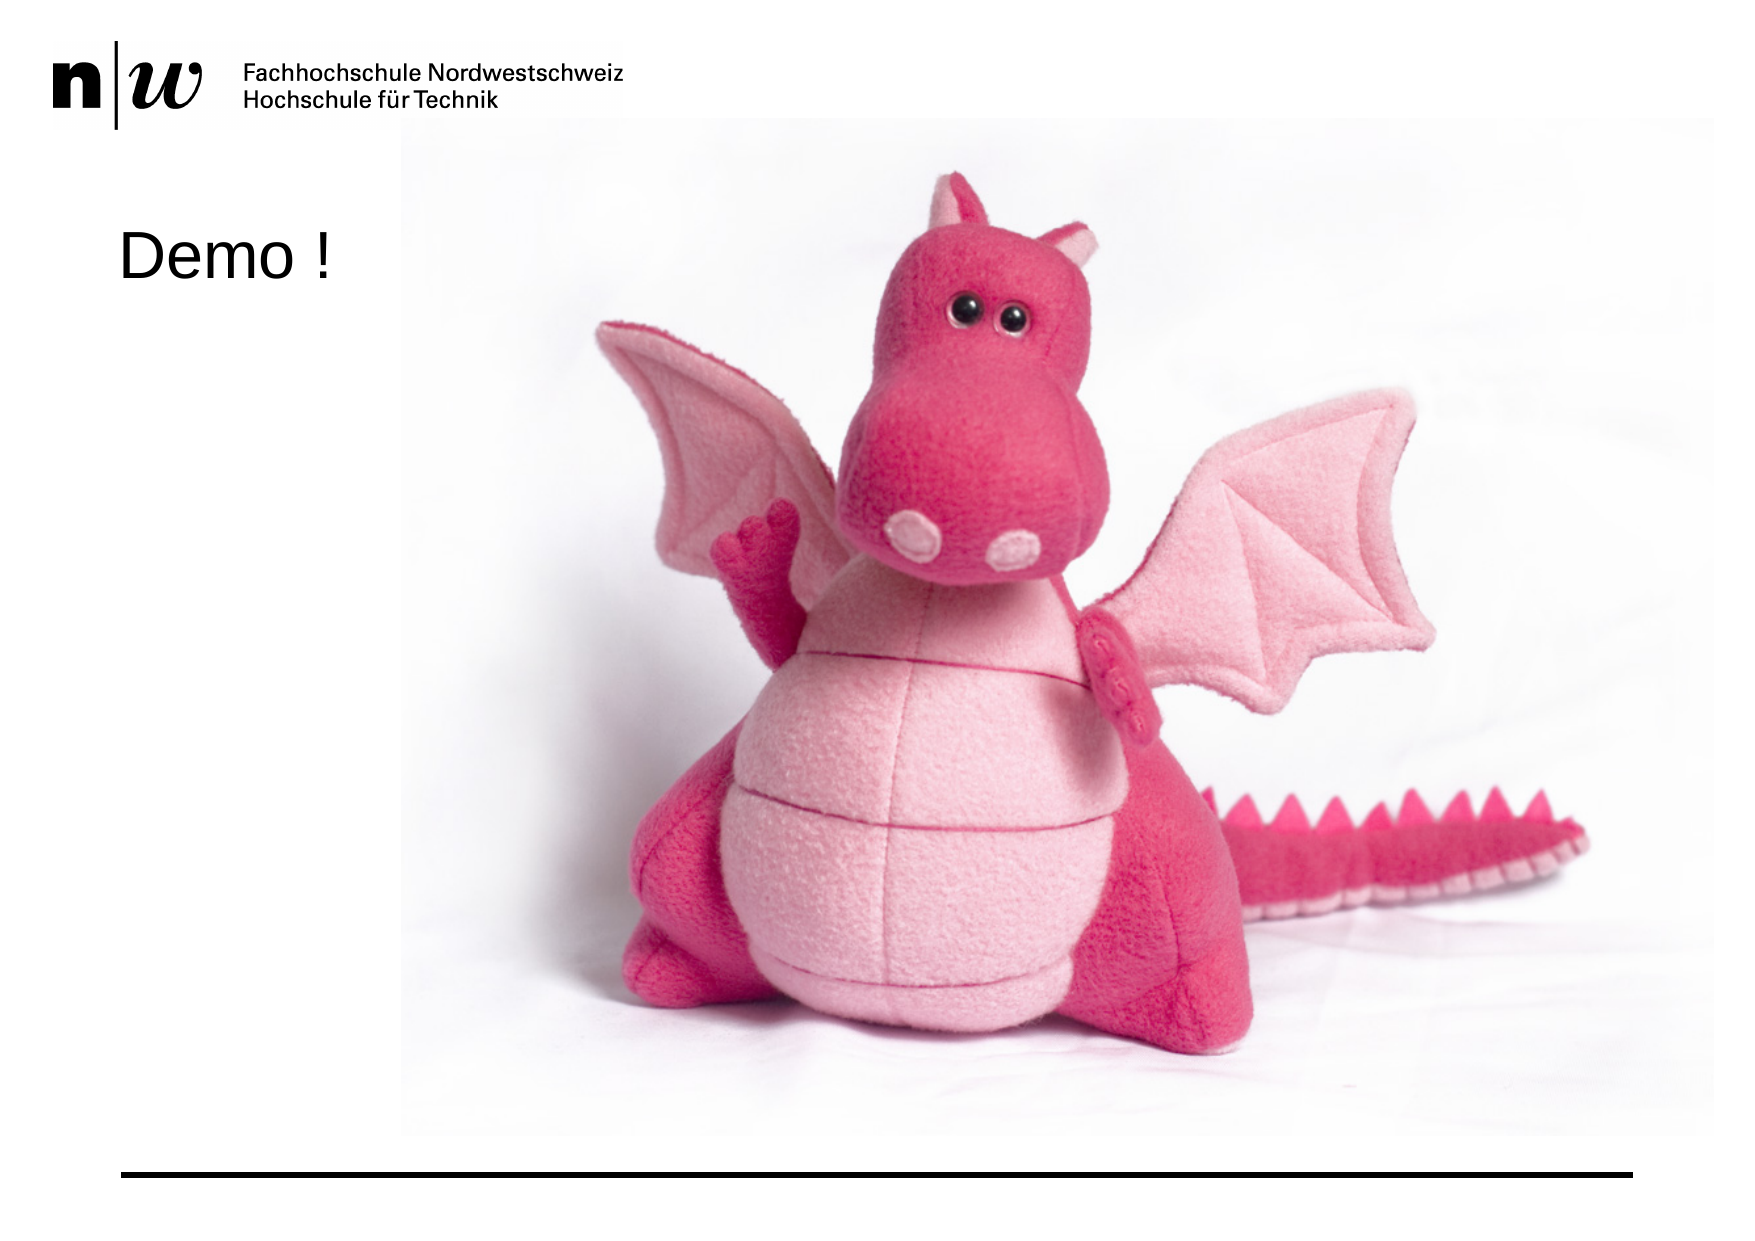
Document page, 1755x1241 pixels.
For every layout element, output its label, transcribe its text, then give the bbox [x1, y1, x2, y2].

text_box Demo ! [118, 212, 401, 296]
picture [53, 41, 1714, 1136]
